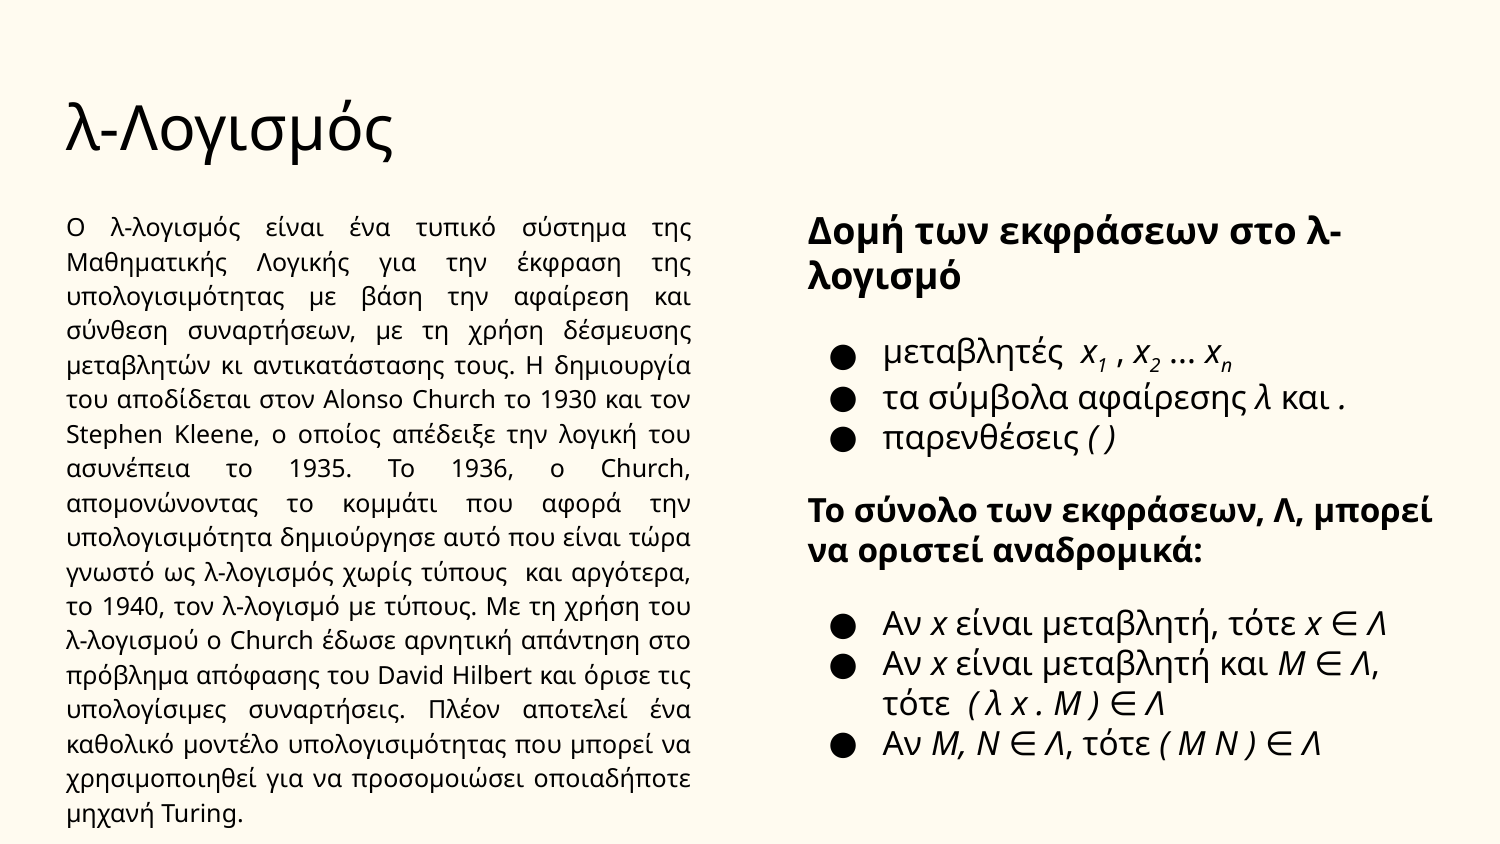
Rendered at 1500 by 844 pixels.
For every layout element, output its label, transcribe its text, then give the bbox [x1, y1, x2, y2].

title λ-Λογισμός [51, 72, 1449, 174]
list Δομή των εκφράσεων στο λ-λογισμό μεταβλητές x1 , x2 ... xn τα σύμβολα αφαίρεσης λ και . παρενθέσεις ( ) Το σύνολο των εκφράσεων, Λ, μπορεί να οριστεί αναδρομικά: Αν x είναι μεταβλητή, τότε x ∈ Λ Αν x είναι μεταβλητή και M ∈ Λ, τότε ( λ x . M ) ∈ Λ Αν M, N ∈ Λ, τότε ( M N ) ∈ Λ [792, 192, 1449, 750]
list Ο λ-λογισμός είναι ένα τυπικό σύστημα της Μαθηματικής Λογικής για την έκφραση της υπολογισιμότητας με βάση την αφαίρεση και σύνθεση συναρτήσεων, με τη χρήση δέσμευσης μεταβλητών κι αντικατάστασης τους. Η δημιουργία του αποδίδεται στον Alonso Church το 1930 και τον Stephen Kleene, ο οποίος απέδειξε την λογική του ασυνέπεια το 1935. Το 1936, ο Church, απομονώνοντας το κομμάτι που αφορά την υπολογισιμότητα δημιούργησε αυτό που είναι τώρα γνωστό ως λ-λογισμός χωρίς τύπους και αργότερα, το 1940, τον λ-λογισμό με τύπους. Με τη χρήση του λ-λογισμού ο Church έδωσε αρνητική απάντηση στο πρόβλημα απόφασης του David Hilbert και όρισε τις υπολογίσιμες συναρτήσεις. Πλέον αποτελεί ένα καθολικό μοντέλο υπολογισιμότητας που μπορεί να χρησιμοποιηθεί για να προσομοιώσει οποιαδήποτε μηχανή Turing. [51, 192, 708, 750]
